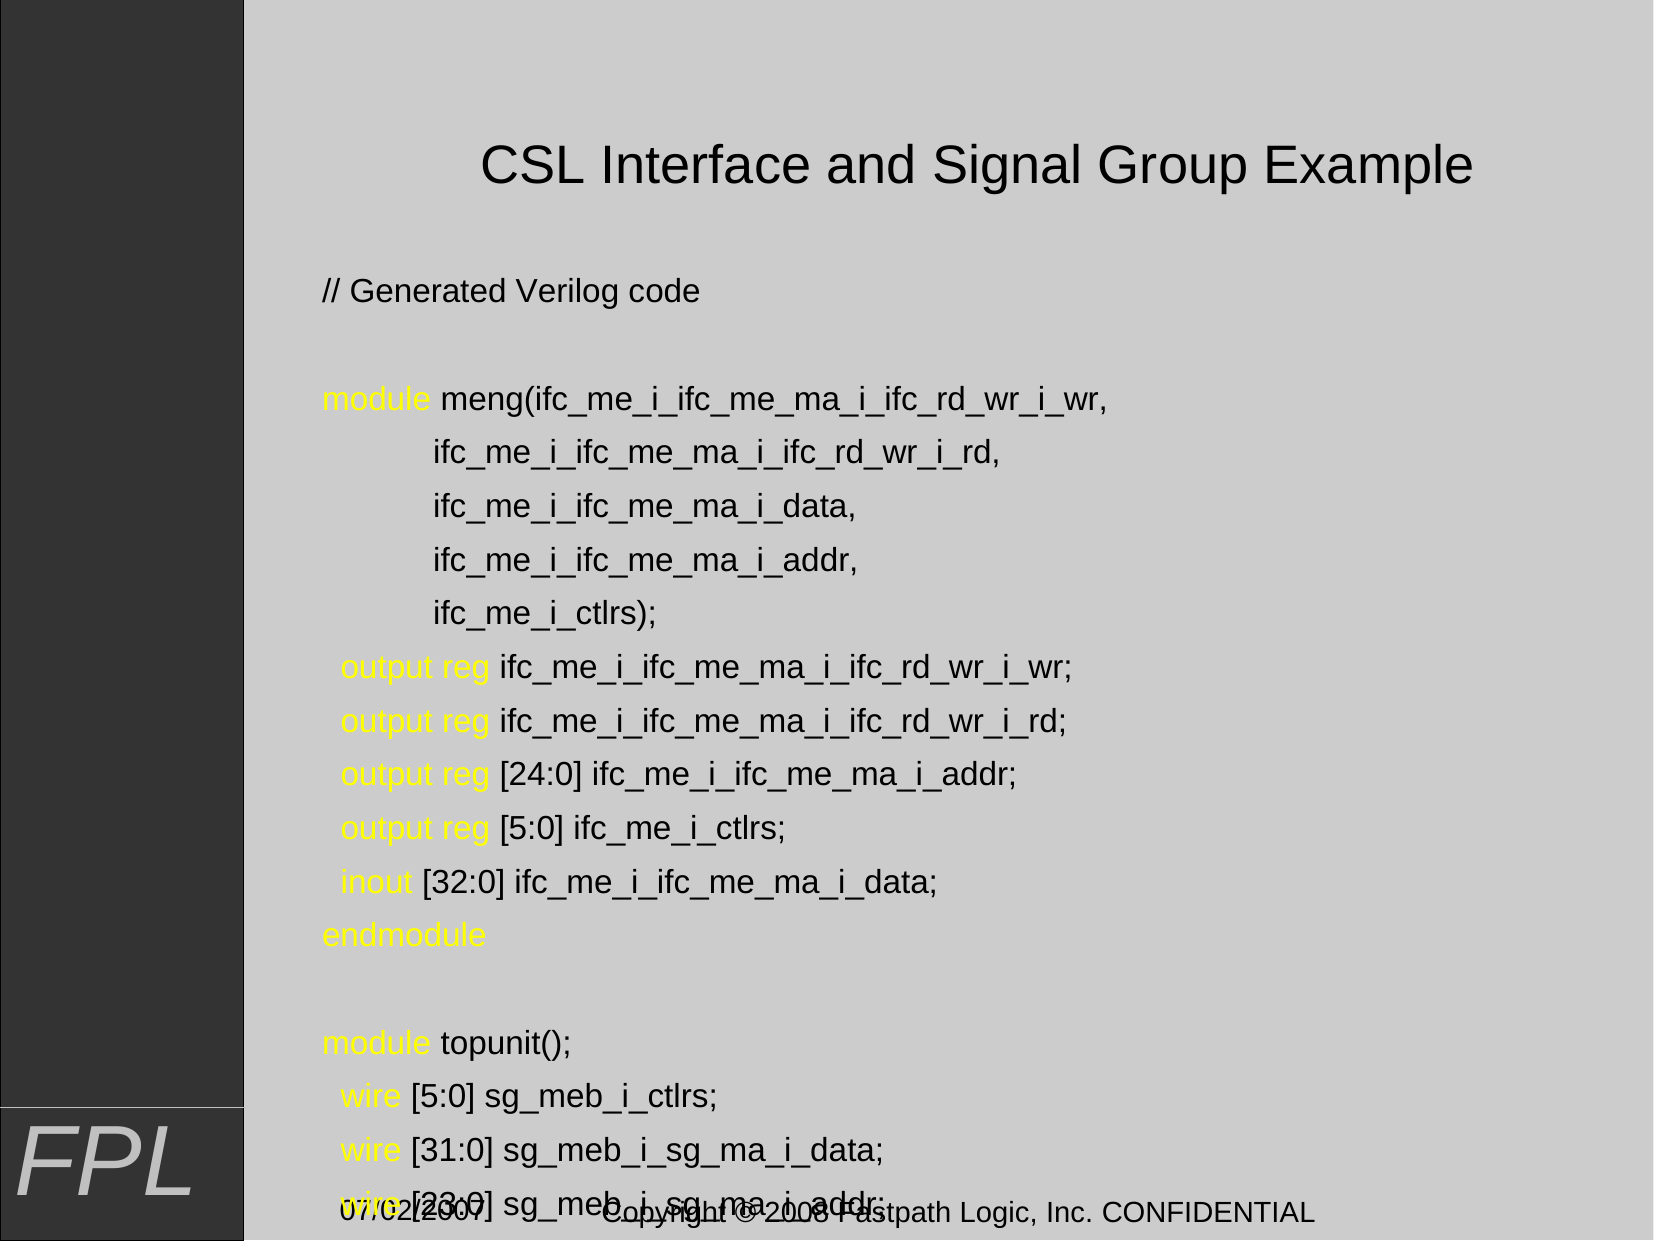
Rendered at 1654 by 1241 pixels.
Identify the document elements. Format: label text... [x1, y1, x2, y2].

list // Generated Verilog code module meng(ifc_me_i_ifc_me_ma_i_ifc_rd_wr_i_wr, ifc_me_i_ifc_me_ma_i_ifc_rd_wr_i_rd, ifc_me_i_ifc_me_ma_i_data, ifc_me_i_ifc_me_ma_i_addr, ifc_me_i_ctlrs); output reg ifc_me_i_ifc_me_ma_i_ifc_rd_wr_i_wr; output reg ifc_me_i_ifc_me_ma_i_ifc_rd_wr_i_rd; output reg [24:0] ifc_me_i_ifc_me_ma_i_addr; output reg [5:0] ifc_me_i_ctlrs; inout [32:0] ifc_me_i_ifc_me_ma_i_data; endmodule module topunit(); wire [5:0] sg_meb_i_ctlrs; wire [31:0] sg_meb_i_sg_ma_i_data; wire [23:0] sg_meb_i_sg_ma_i_addr; wire sg_meb_i_sg_ma_i_sg_rd_wr_i_rd; wire sg_meb_i_sg_ma_i_sg_rd_wr_i_wr; meng meng1(.ifc_me_i_ctlrs(sg_meb_i_ctlrs)); endmodule [322, 272, 1635, 1241]
title CSL Interface and Signal Group Example [427, 57, 1530, 272]
